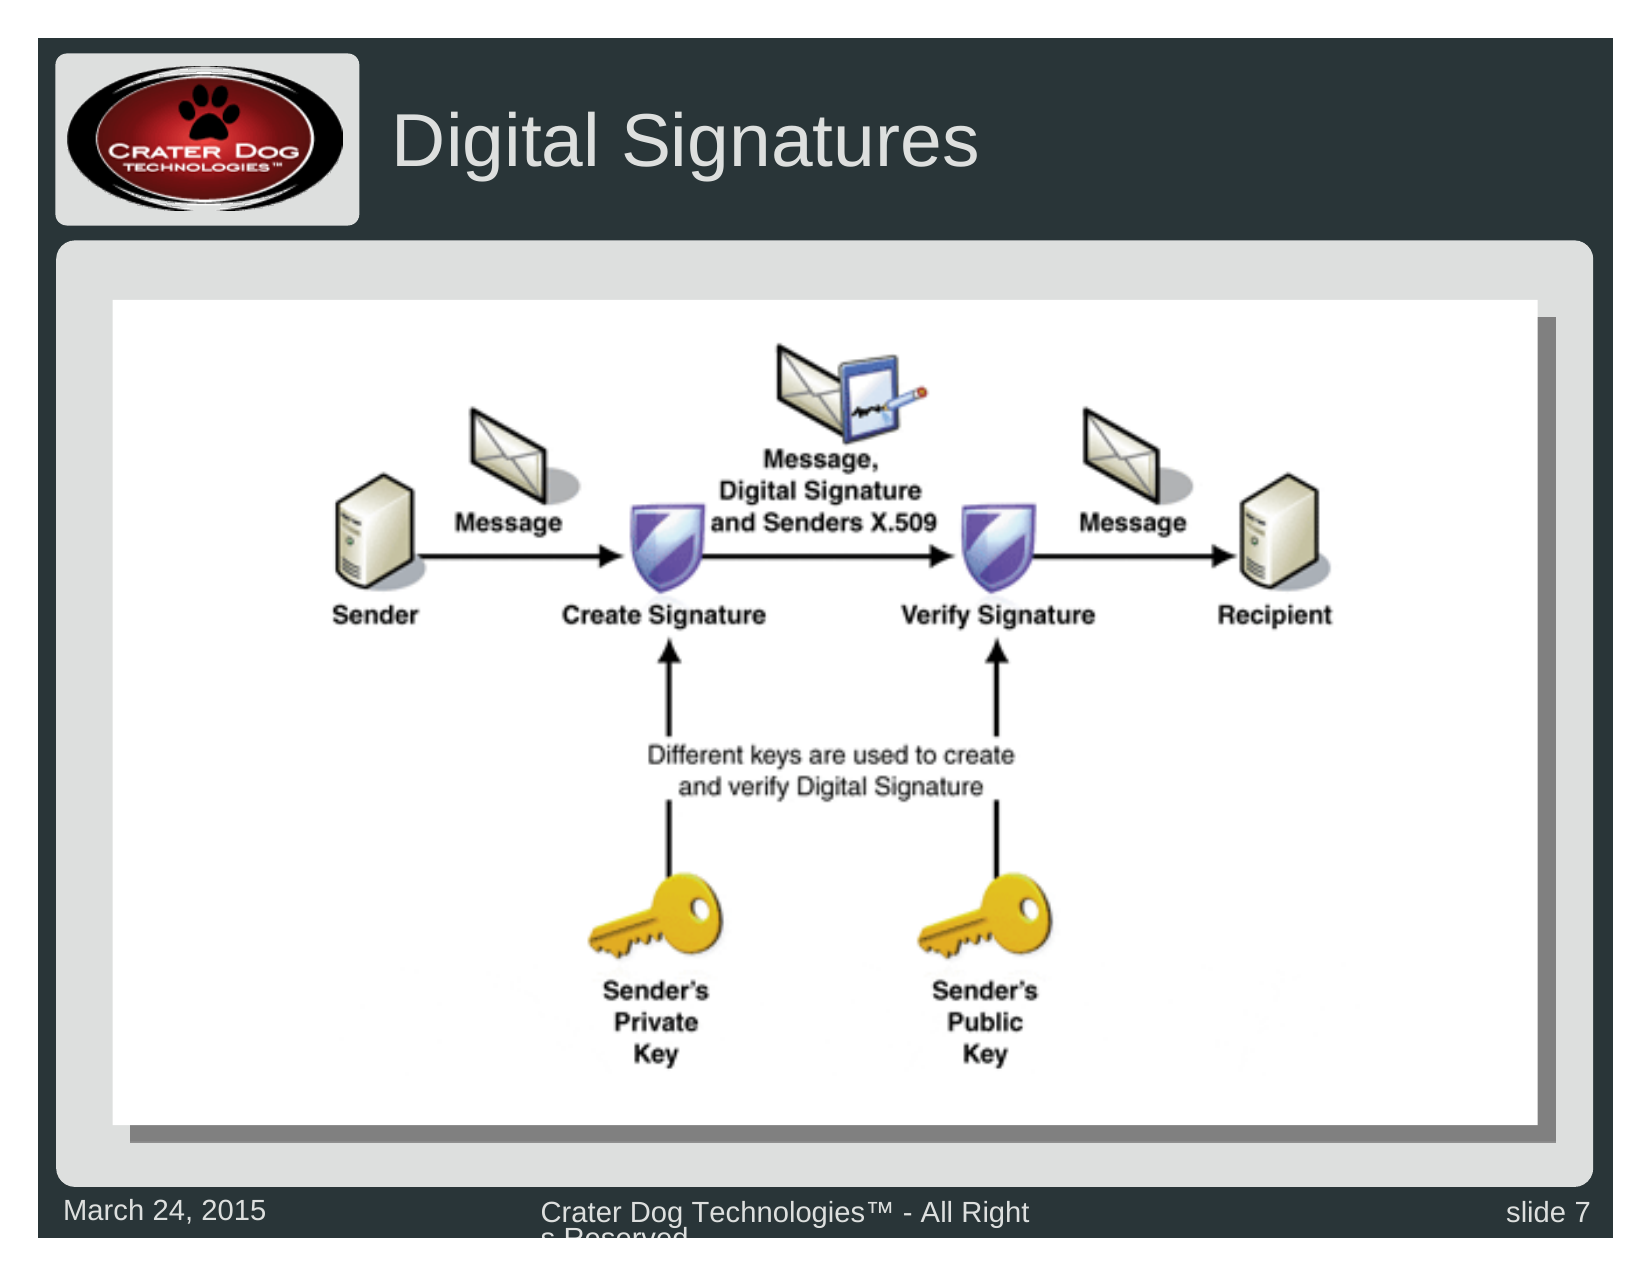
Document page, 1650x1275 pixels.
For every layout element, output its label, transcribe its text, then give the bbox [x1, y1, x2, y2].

picture [67, 66, 343, 211]
title Digital Signatures [391, 55, 1572, 224]
picture [313, 337, 1364, 1076]
text_box [112, 299, 1538, 1126]
